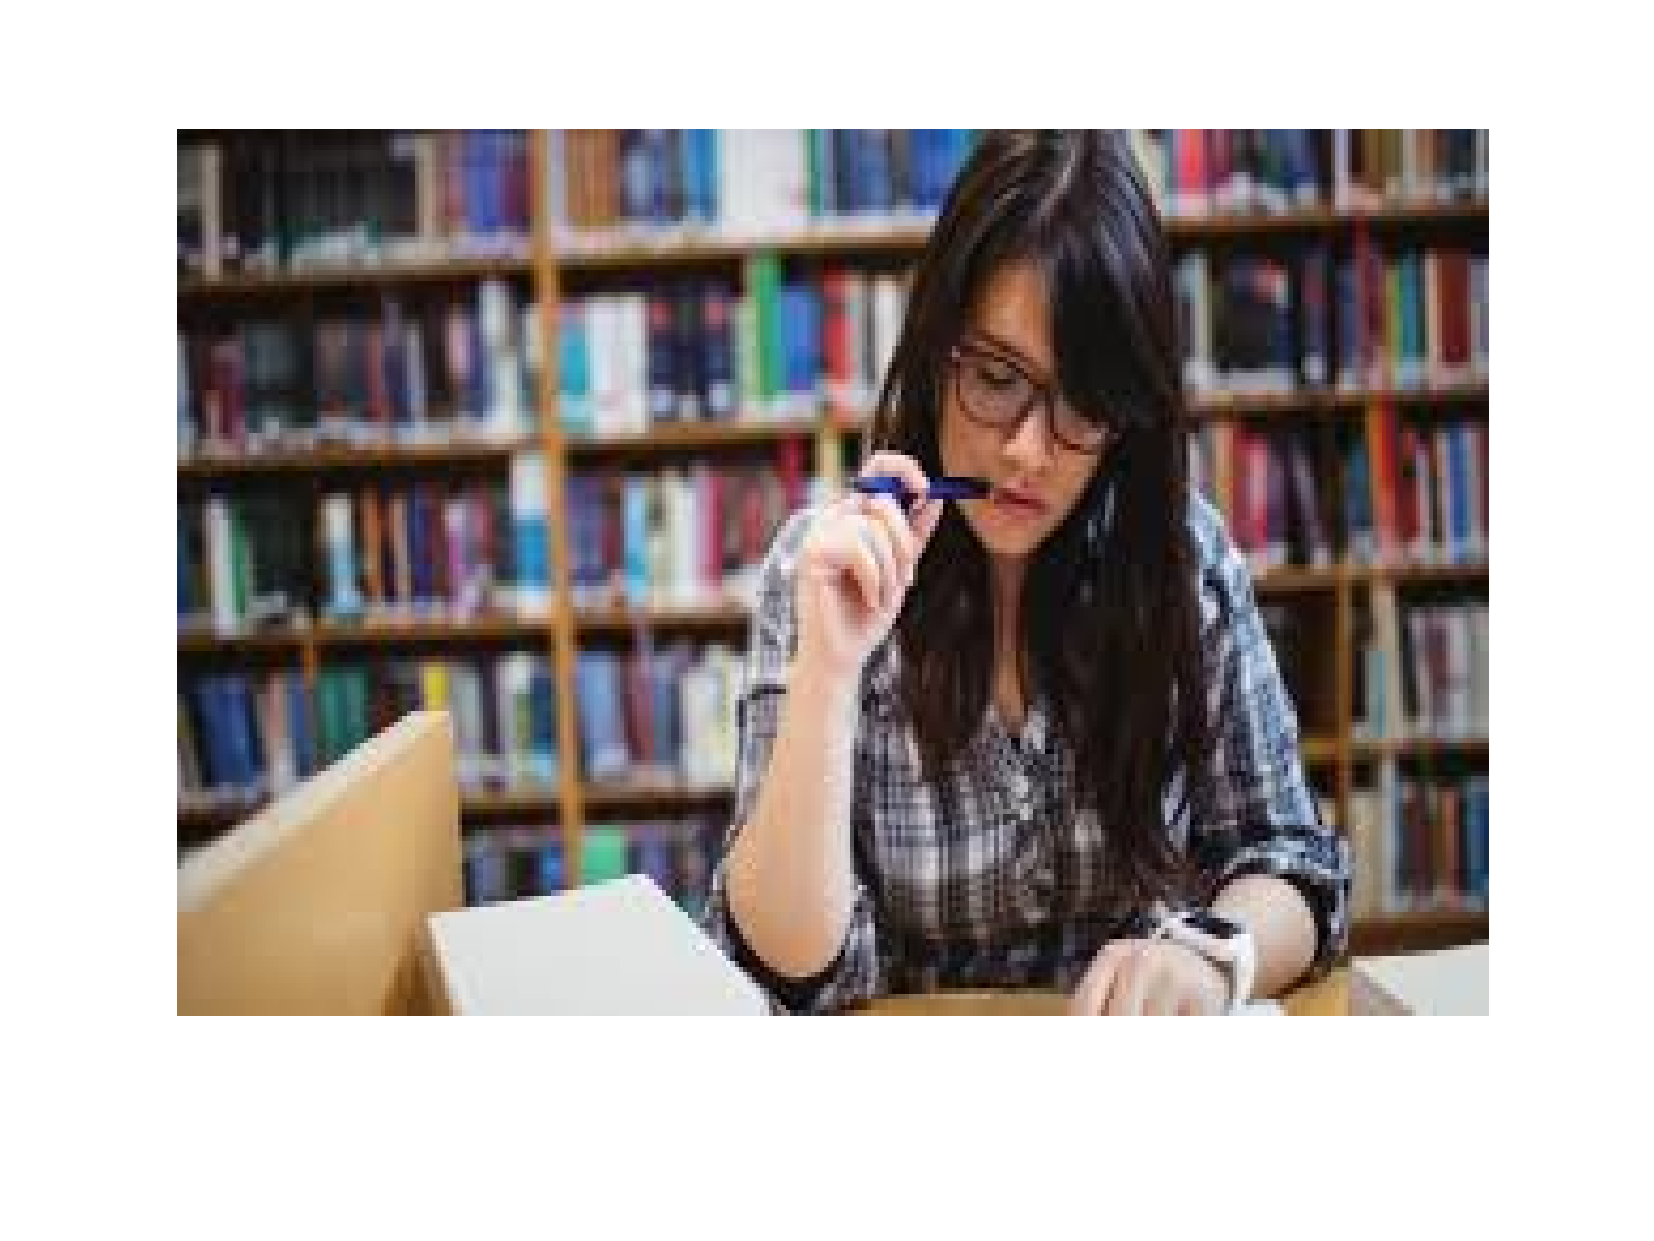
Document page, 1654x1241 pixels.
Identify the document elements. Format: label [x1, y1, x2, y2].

picture [177, 129, 1489, 1016]
